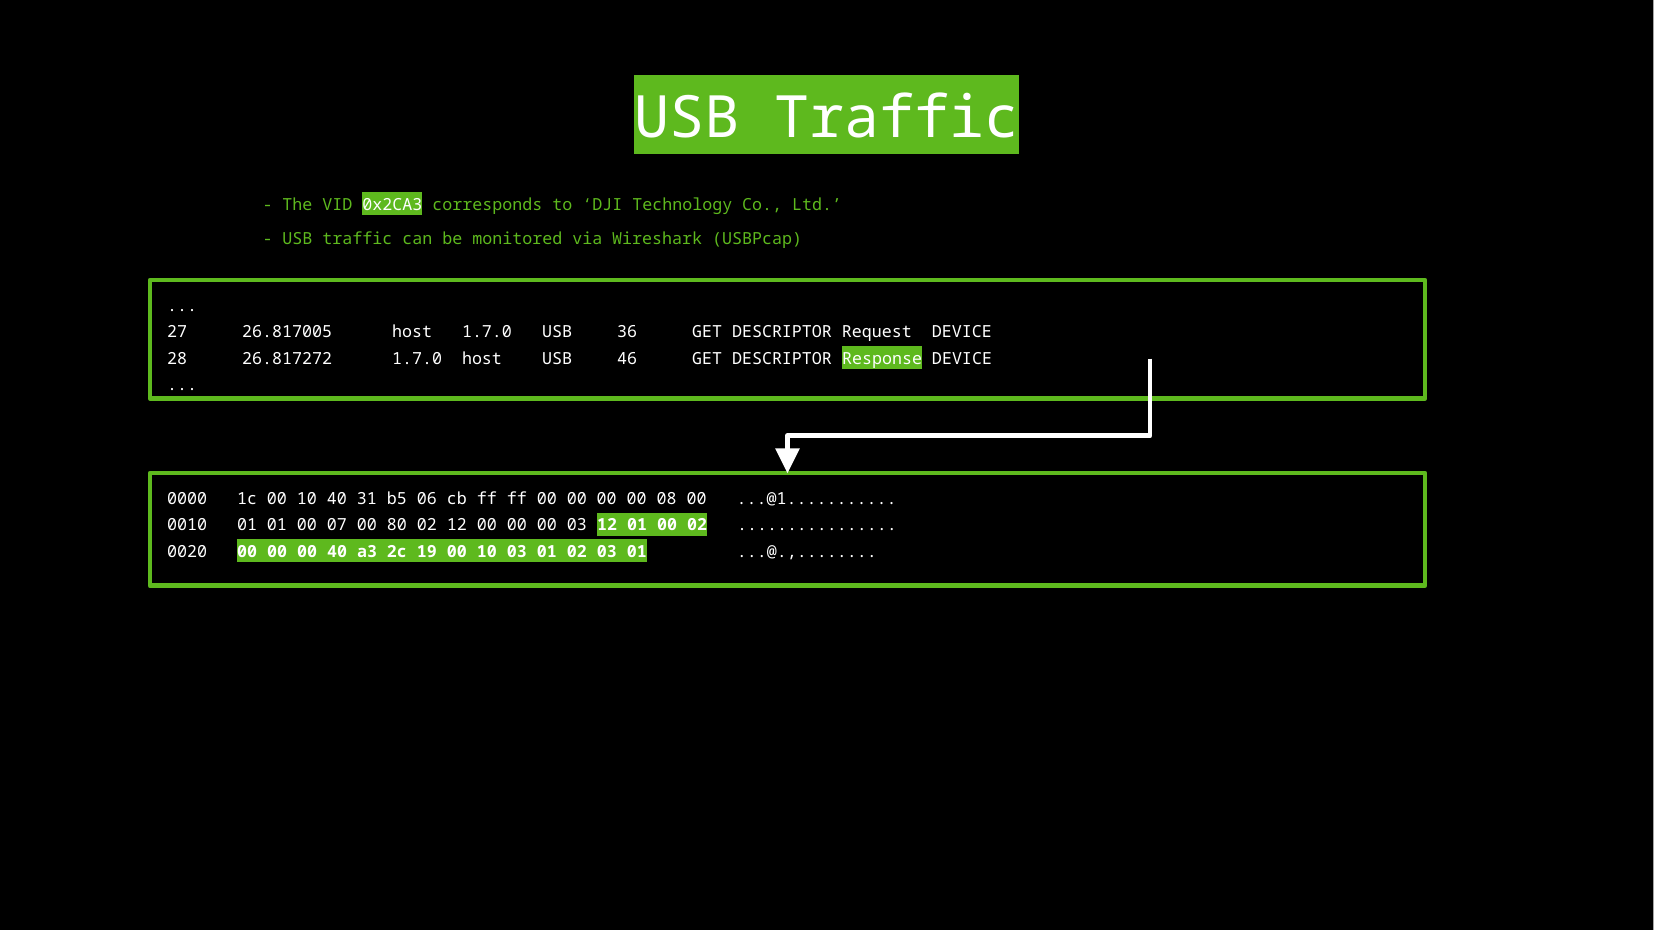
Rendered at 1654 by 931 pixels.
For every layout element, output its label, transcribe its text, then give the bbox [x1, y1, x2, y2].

title USB Traffic [82, 37, 1571, 193]
text_box ... 27 26.817005 host 1.7.0 USB 36 GET DESCRIPTOR Request DEVICE 28 26.817272 1.7.0 host USB 46 GET DESCRIPTOR Response DEVICE ... [150, 280, 1426, 399]
text_box 0000 1c 00 10 40 31 b5 06 cb ff ff 00 00 00 00 08 00 ...@1........... 0010 01 01 00 07 00 80 02 12 00 00 00 03 12 01 00 02 ................ 0020 00 00 00 40 a3 2c 19 00 10 03 01 02 03 01 ...@.,........ [150, 473, 1426, 586]
text_box - The VID 0x2CA3 corresponds to ‘DJI Technology Co., Ltd.’ - USB traffic can be monitored via Wireshark (USBPcap) [262, 180, 1426, 280]
